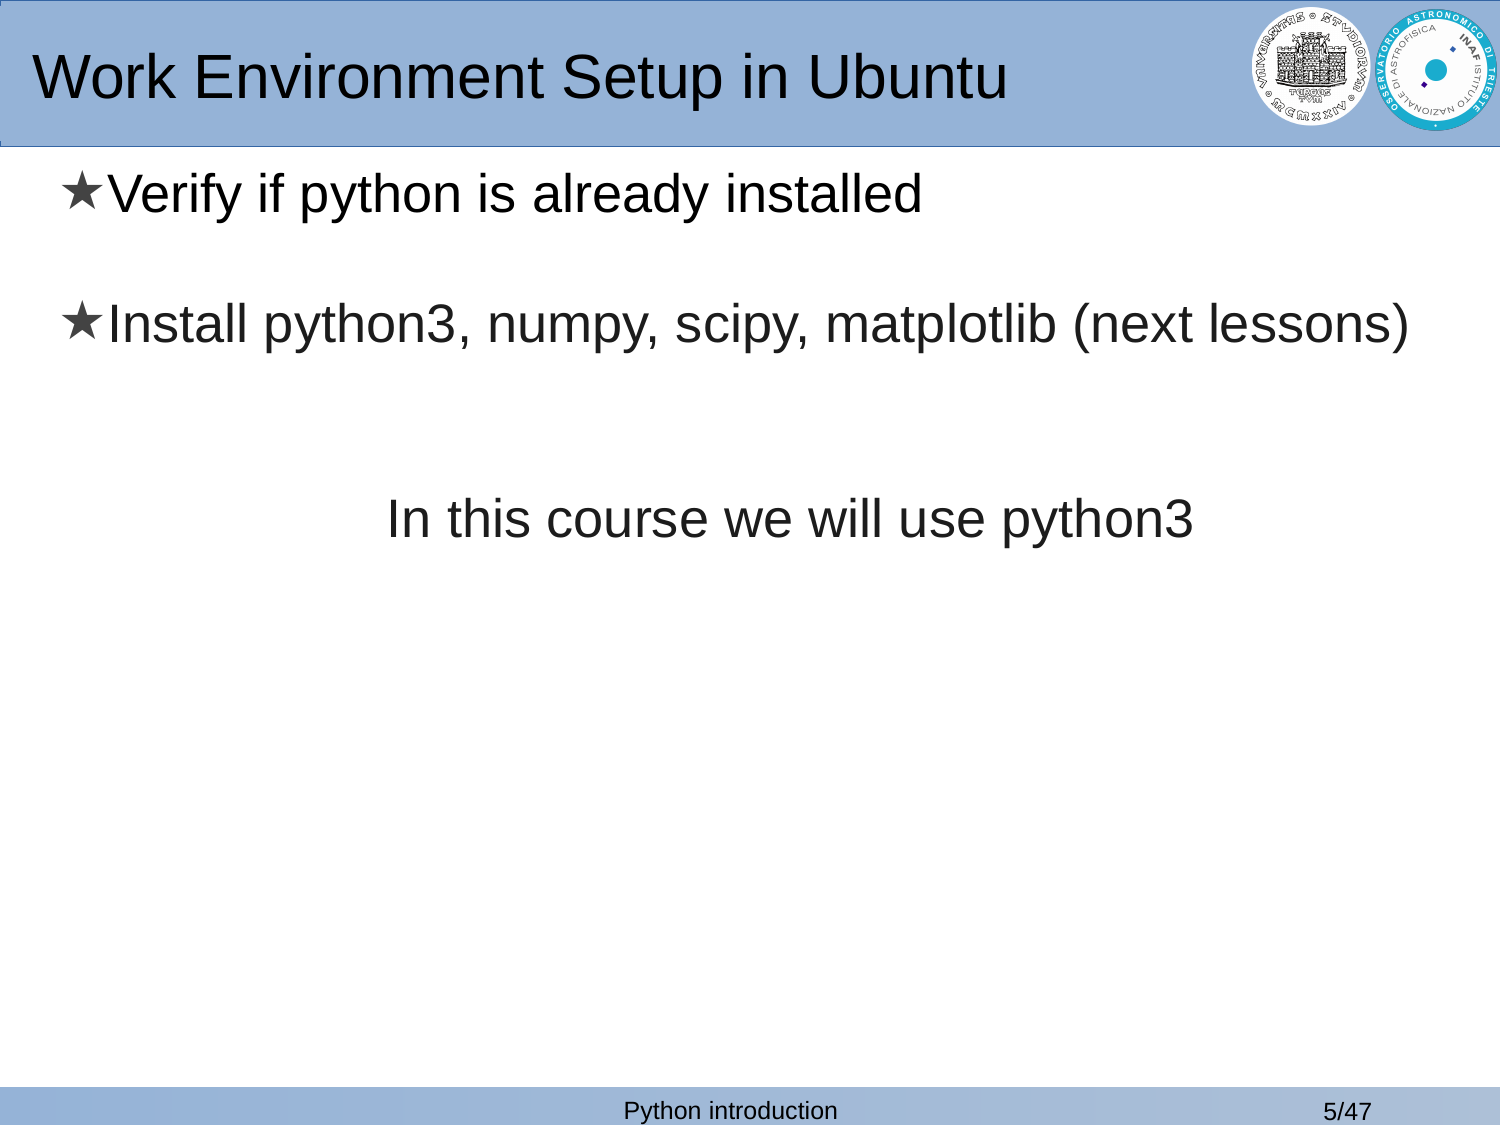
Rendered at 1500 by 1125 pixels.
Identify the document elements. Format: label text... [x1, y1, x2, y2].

list Verify if python is already installed Install python3, numpy, scipy, matplotlib (next lessons) In this course we will use python3 [0, 150, 1491, 1024]
picture [1252, 0, 1500, 156]
text_box Work Environment Setup in Ubuntu [0, 5, 1243, 141]
